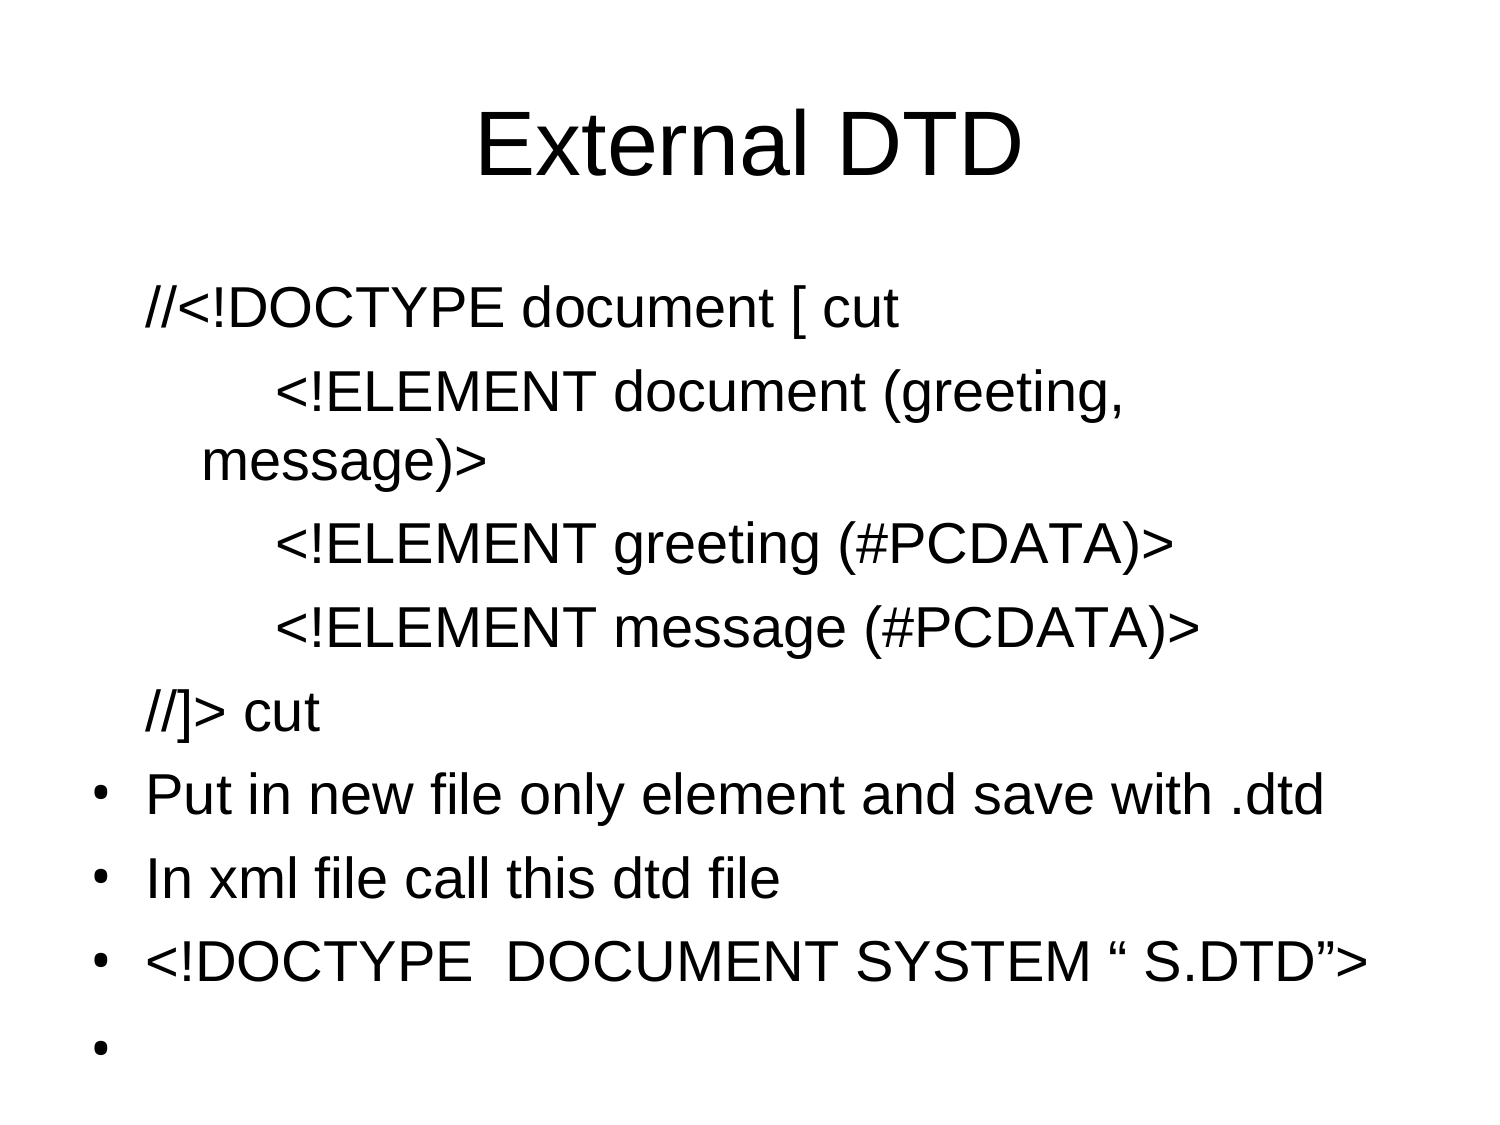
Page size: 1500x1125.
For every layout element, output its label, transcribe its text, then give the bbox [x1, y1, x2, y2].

title External DTD [75, 45, 1426, 233]
list //<!DOCTYPE document [ cut <!ELEMENT document (greeting, message)> <!ELEMENT greeting (#PCDATA)> <!ELEMENT message (#PCDATA)> //]> cut Put in new file only element and save with .dtd In xml file call this dtd file <!DOCTYPE DOCUMENT SYSTEM “ S.DTD”> [75, 262, 1426, 1005]
